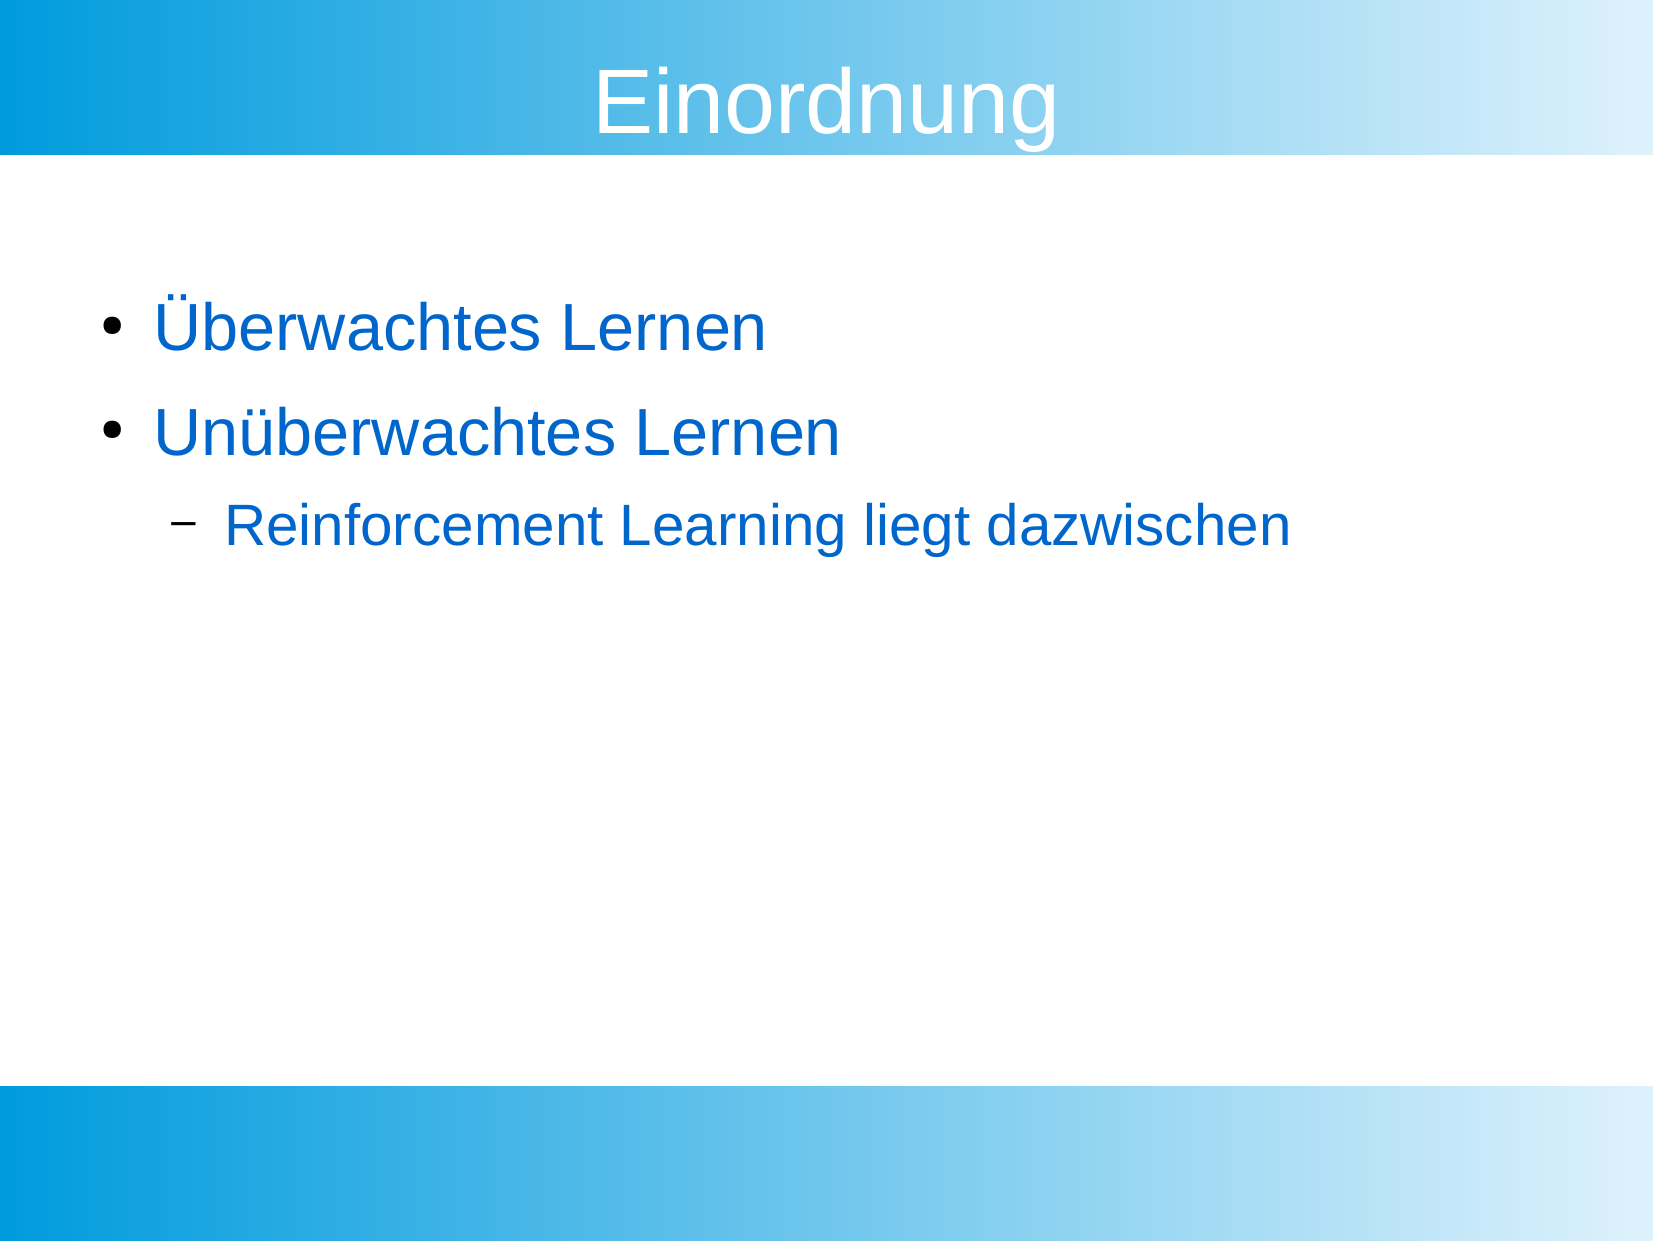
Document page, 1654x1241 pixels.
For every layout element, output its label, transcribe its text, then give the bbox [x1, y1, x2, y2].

list Überwachtes Lernen Unüberwachtes Lernen Reinforcement Learning liegt dazwischen [82, 290, 1571, 1010]
title Einordnung [82, 49, 1571, 155]
